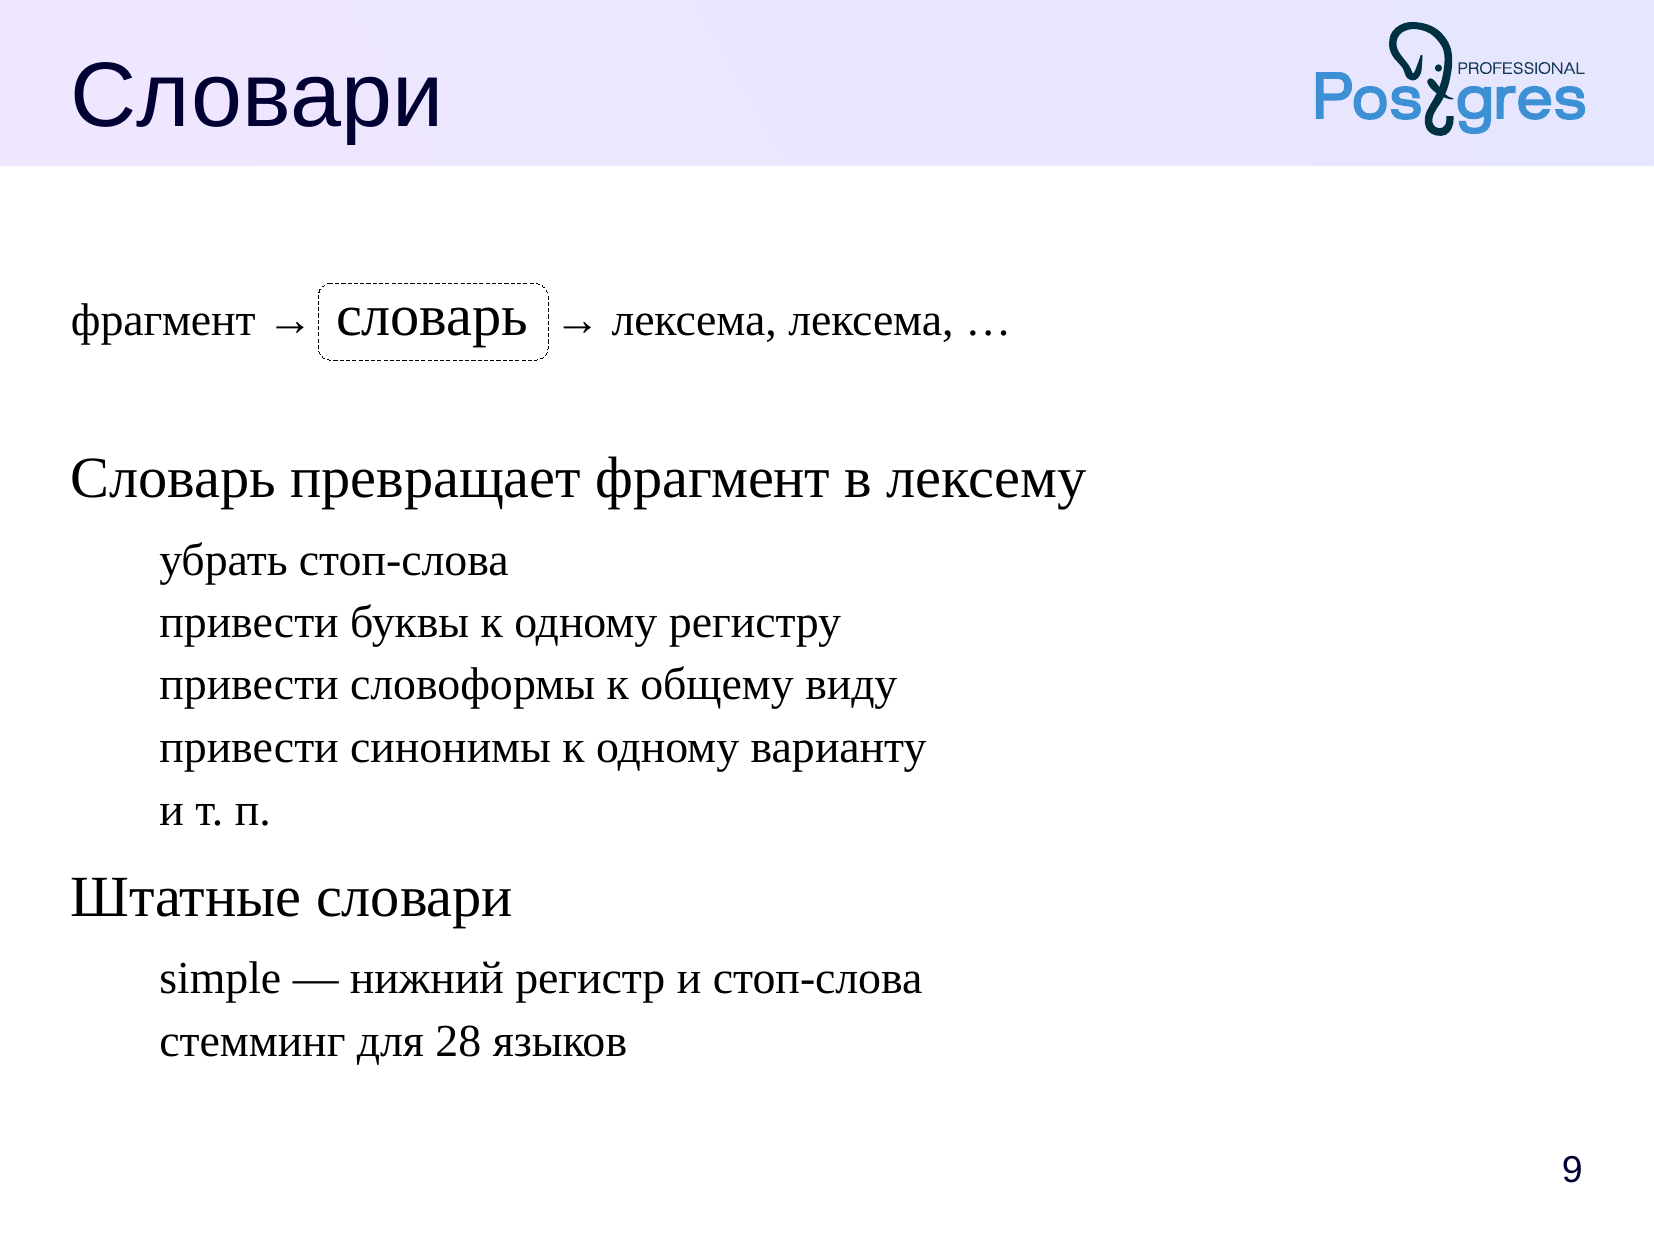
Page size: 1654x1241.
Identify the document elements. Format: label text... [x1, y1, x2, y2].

title Словари [70, 43, 1241, 147]
list фрагмент → словарь → лексема, лексема, … Словарь превращает фрагмент в лексему убрать стоп-слова привести буквы к одному регистру привести словоформы к общему виду привести синонимы к одному варианту и т. п. Штатные словари simple — нижний регистр и стоп-слова стемминг для 28 языков [70, 283, 1583, 1134]
